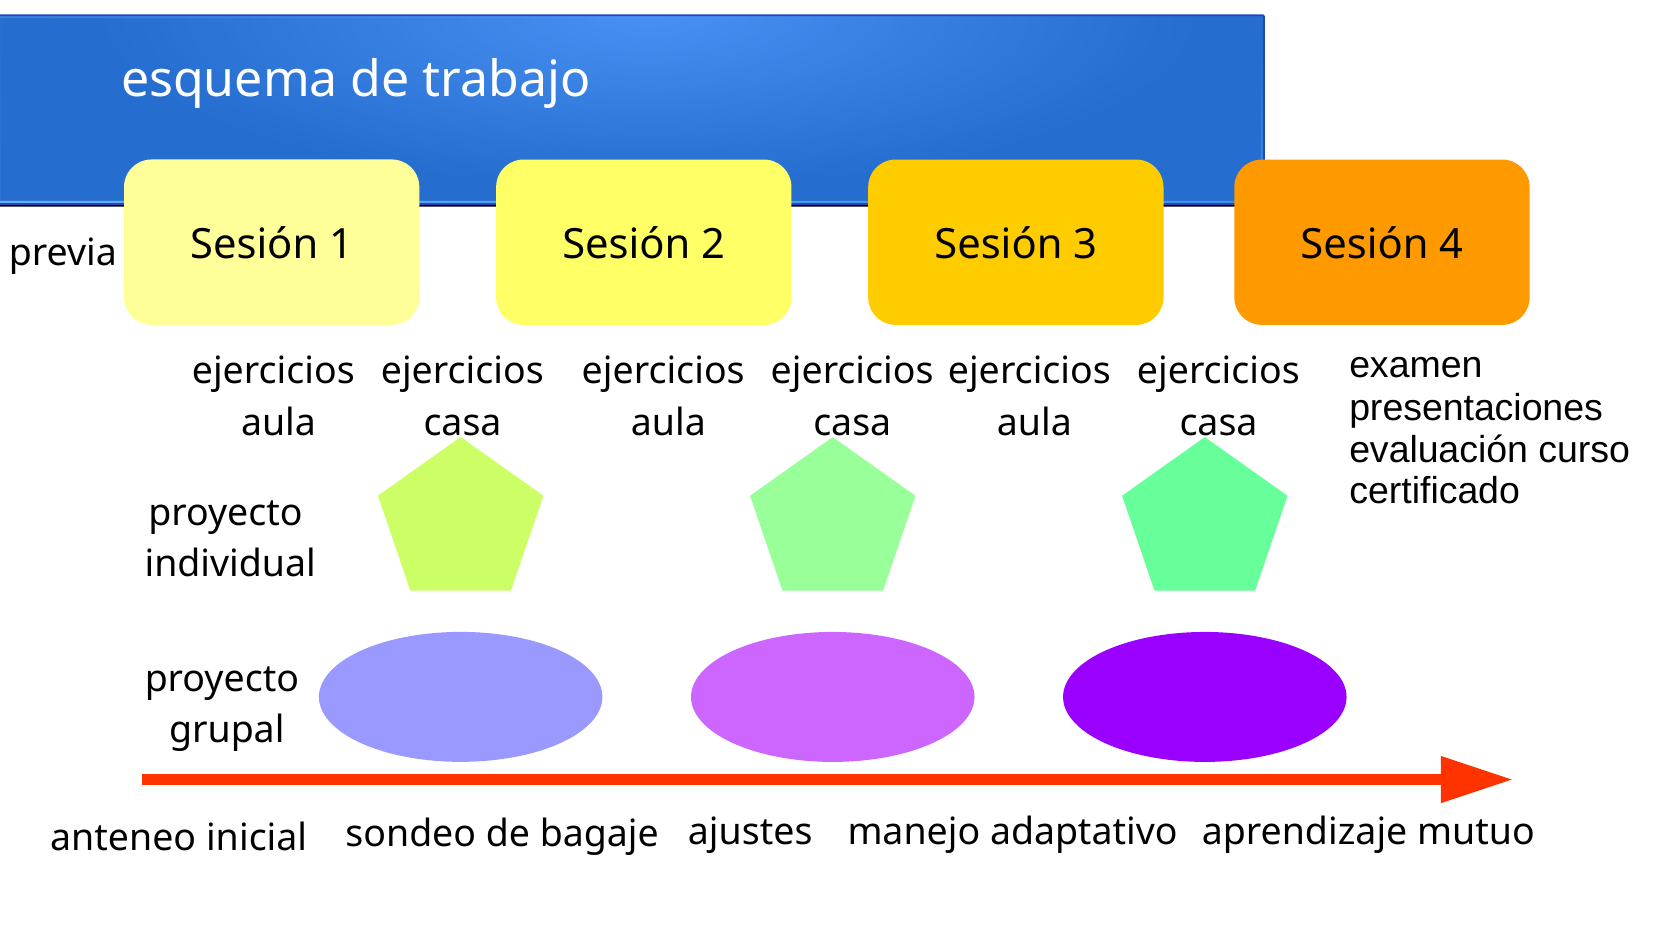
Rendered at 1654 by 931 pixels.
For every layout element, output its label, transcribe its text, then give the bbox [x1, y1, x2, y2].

text_box Sesión 2 [496, 159, 792, 325]
text_box ejercicios aula [933, 336, 1122, 436]
text_box [750, 437, 916, 591]
text_box [318, 631, 603, 762]
text_box proyecto individual [129, 478, 324, 578]
text_box anteneo inicial [35, 803, 313, 861]
text_box examen presentaciones evaluación curso certificado [1334, 336, 1645, 520]
text_box ejercicios aula [177, 336, 366, 436]
text_box sondeo de bagaje [330, 799, 660, 857]
text_box [1122, 437, 1288, 591]
text_box [377, 437, 544, 591]
text_box ejercicios aula [566, 336, 755, 436]
text_box aprendizaje mutuo [1187, 797, 1536, 855]
text_box ejercicios casa [755, 336, 933, 436]
text_box manejo adaptativo [851, 797, 1180, 855]
text_box esquema de trabajo [106, 35, 585, 107]
text_box previa [0, 218, 129, 276]
text_box ejercicios casa [366, 336, 566, 436]
text_box Sesión 3 [868, 159, 1164, 325]
text_box ajustes [673, 797, 851, 890]
text_box Sesión 1 [124, 159, 420, 325]
text_box proyecto grupal [129, 643, 312, 743]
text_box Sesión 4 [1234, 159, 1530, 325]
text_box ejercicios casa [1122, 336, 1323, 436]
text_box [691, 631, 975, 762]
text_box [1063, 631, 1347, 762]
